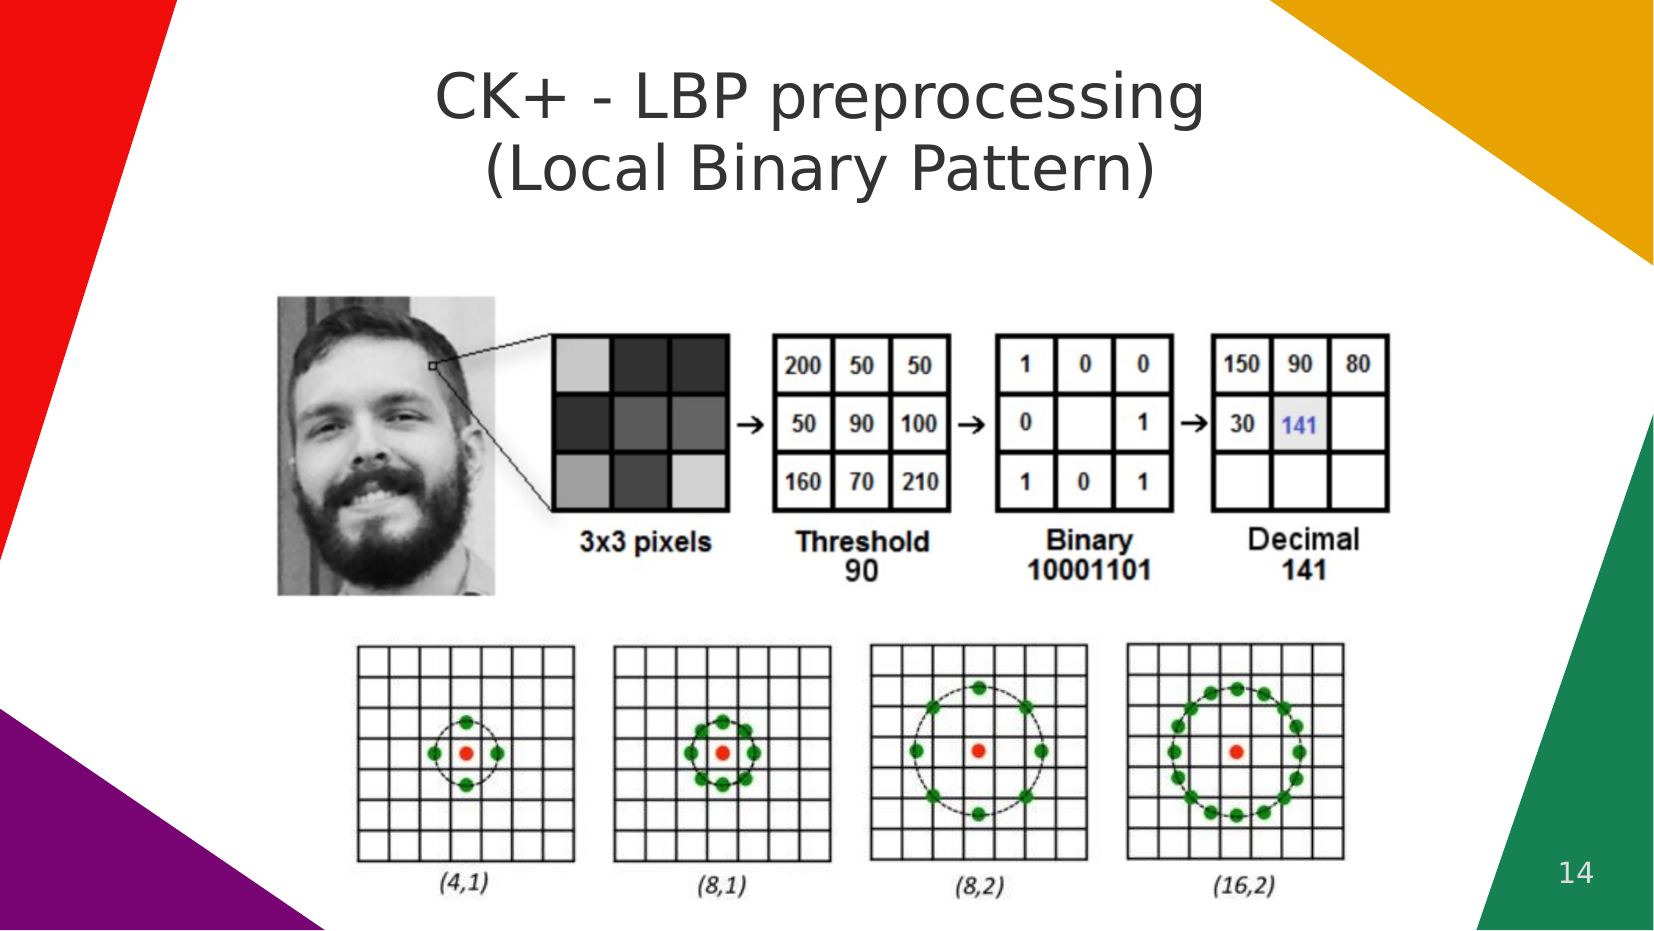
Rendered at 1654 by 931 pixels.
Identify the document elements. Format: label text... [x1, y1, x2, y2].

title CK+ - LBP preprocessing (Local Binary Pattern) [112, 59, 1530, 207]
picture [225, 235, 1418, 908]
